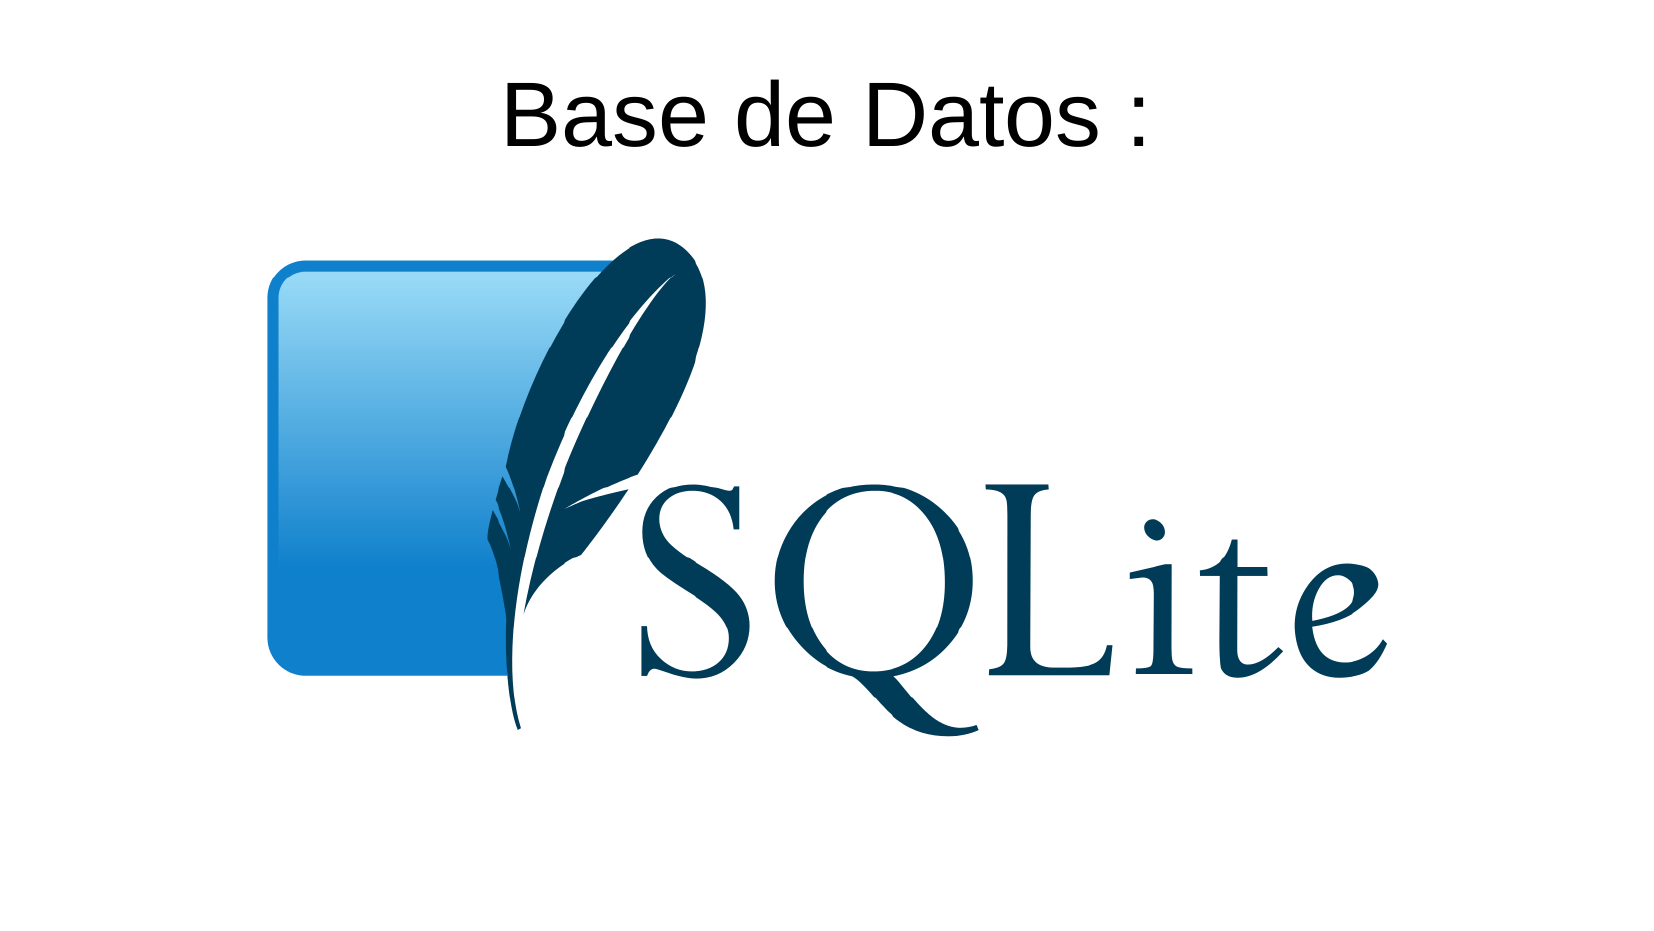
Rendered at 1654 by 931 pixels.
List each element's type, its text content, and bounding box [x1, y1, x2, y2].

picture [236, 207, 1418, 768]
title Base de Datos : [82, 37, 1571, 193]
